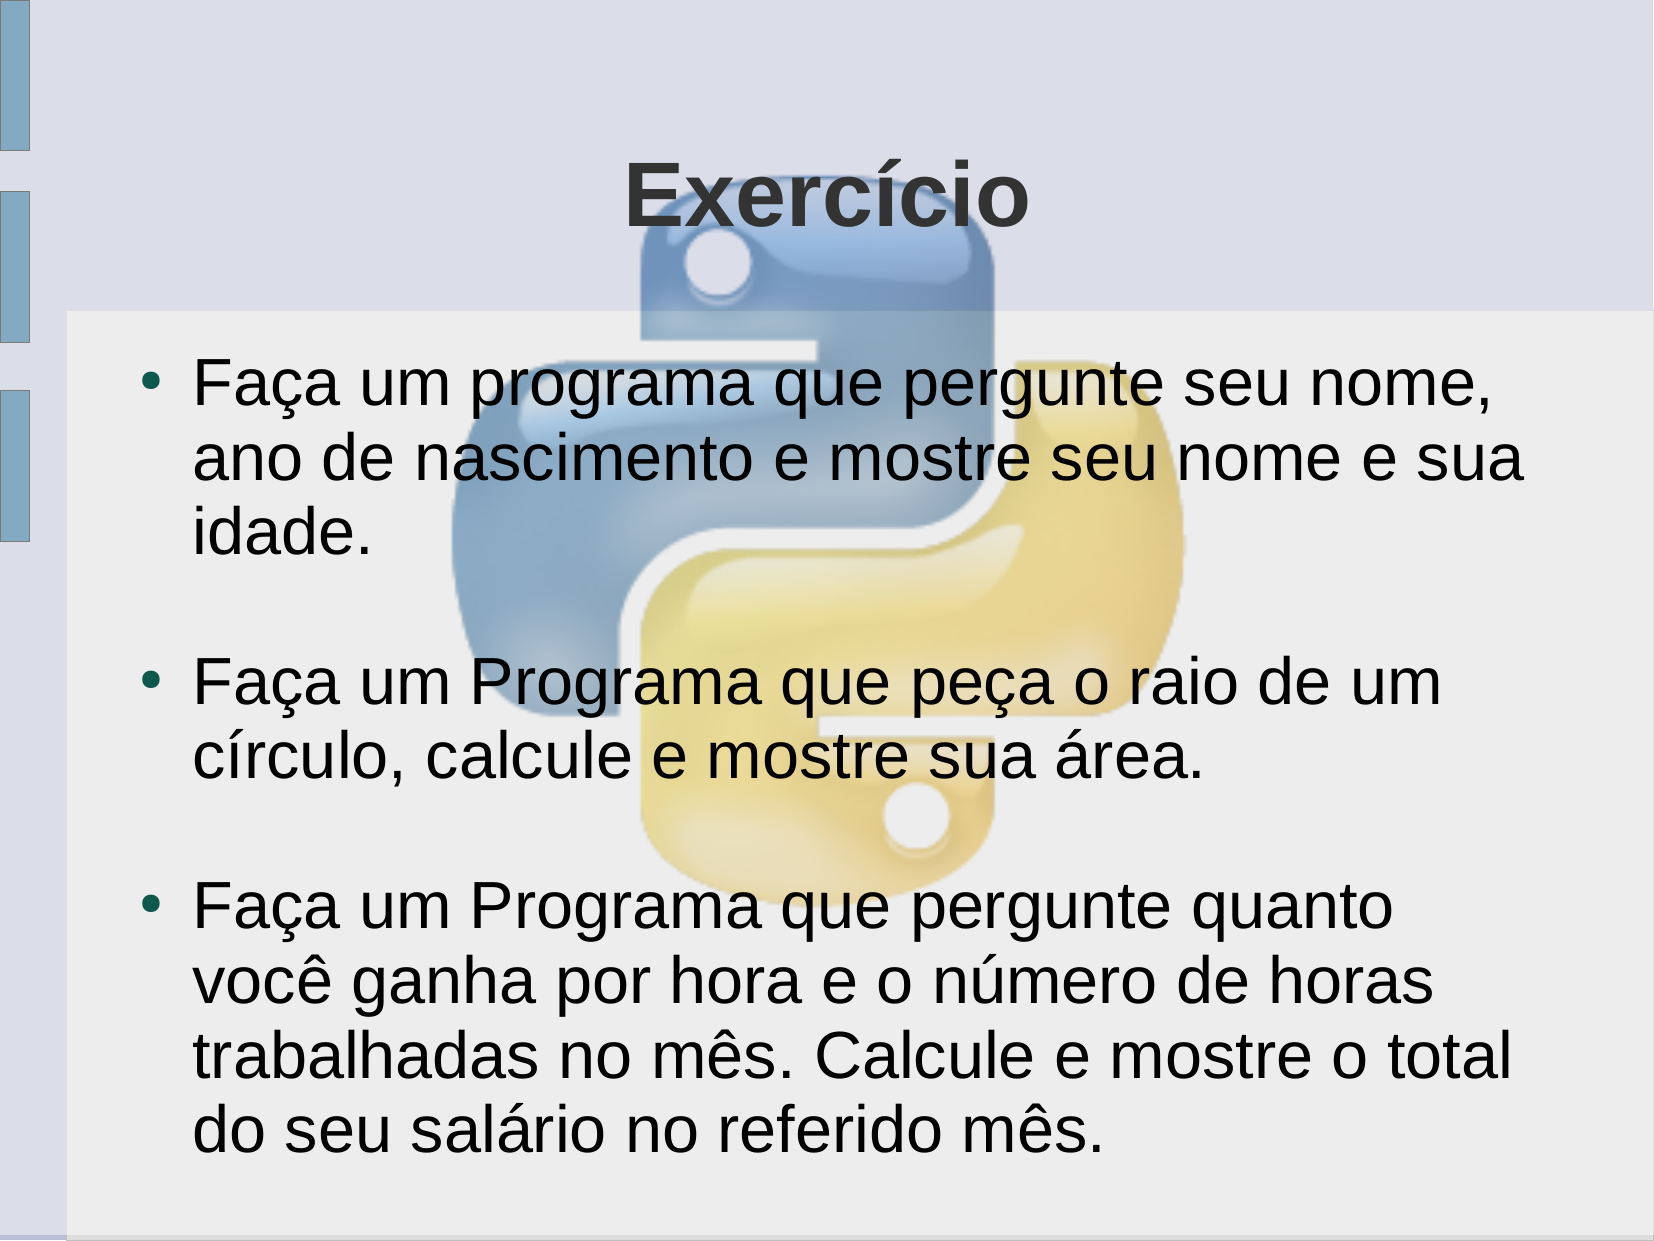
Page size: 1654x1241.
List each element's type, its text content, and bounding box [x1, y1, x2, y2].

title Exercício [121, 91, 1534, 299]
list Faça um programa que pergunte seu nome, ano de nascimento e mostre seu nome e sua idade. Faça um Programa que peça o raio de um círculo, calcule e mostre sua área. Faça um Programa que pergunte quanto você ganha por hora e o número de horas trabalhadas no mês. Calcule e mostre o total do seu salário no referido mês. [121, 344, 1534, 1168]
picture [0, 0, 1654, 1235]
